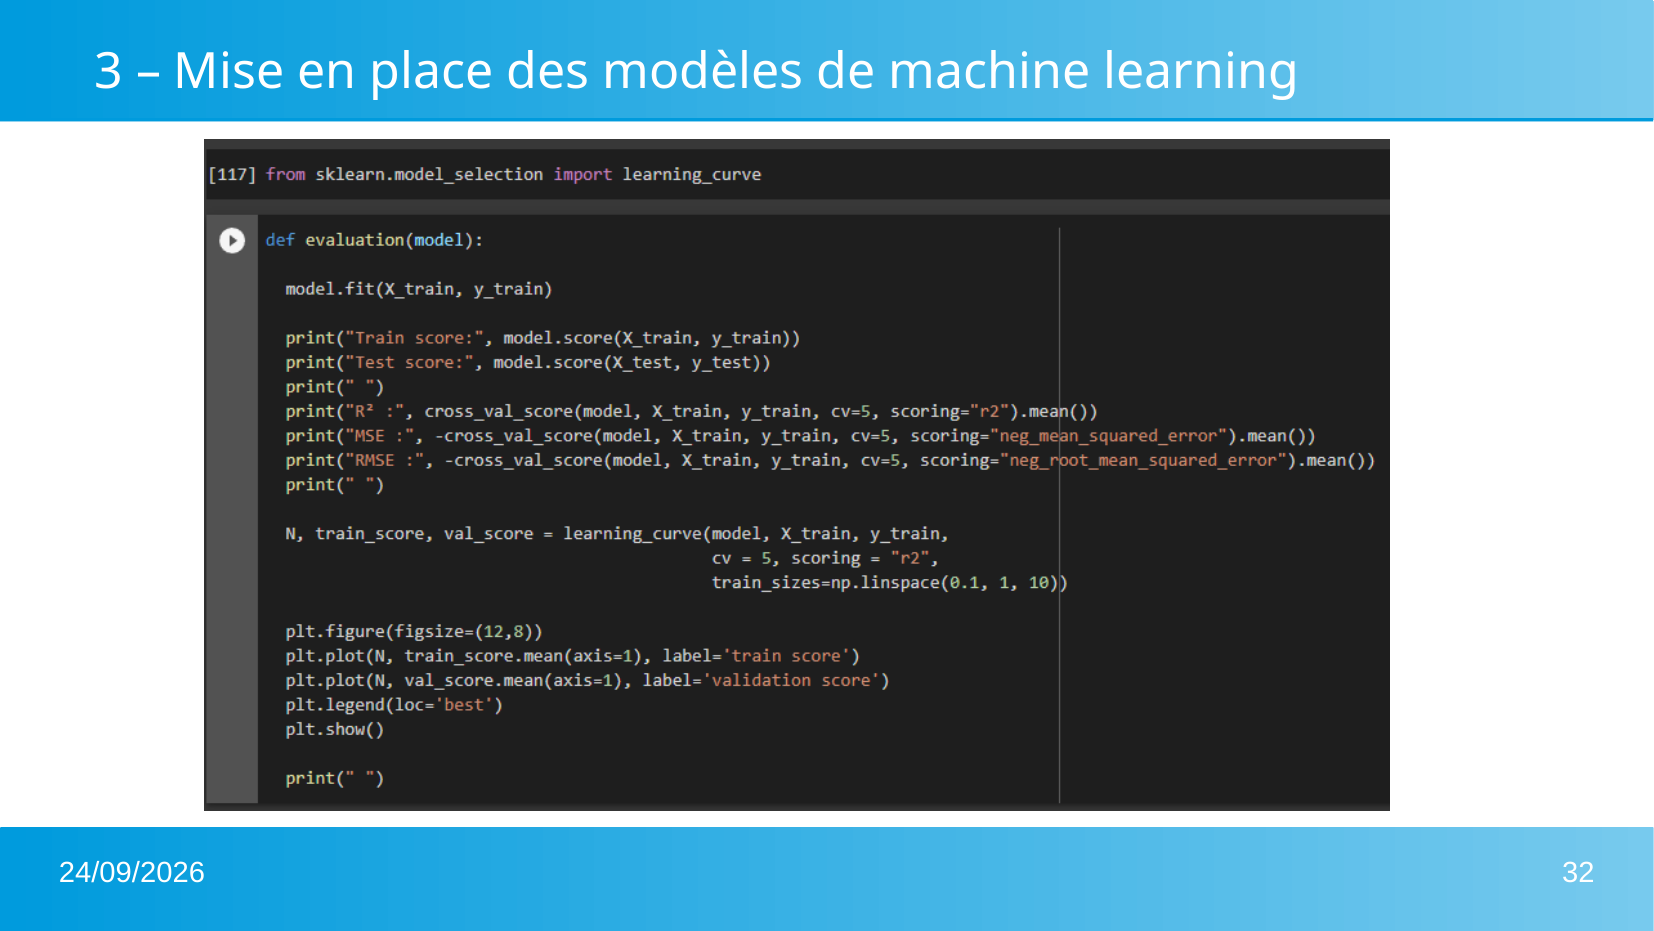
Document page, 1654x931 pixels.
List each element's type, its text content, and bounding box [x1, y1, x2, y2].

title 3 – Mise en place des modèles de machine learning [59, 29, 1595, 108]
picture [204, 139, 1390, 811]
